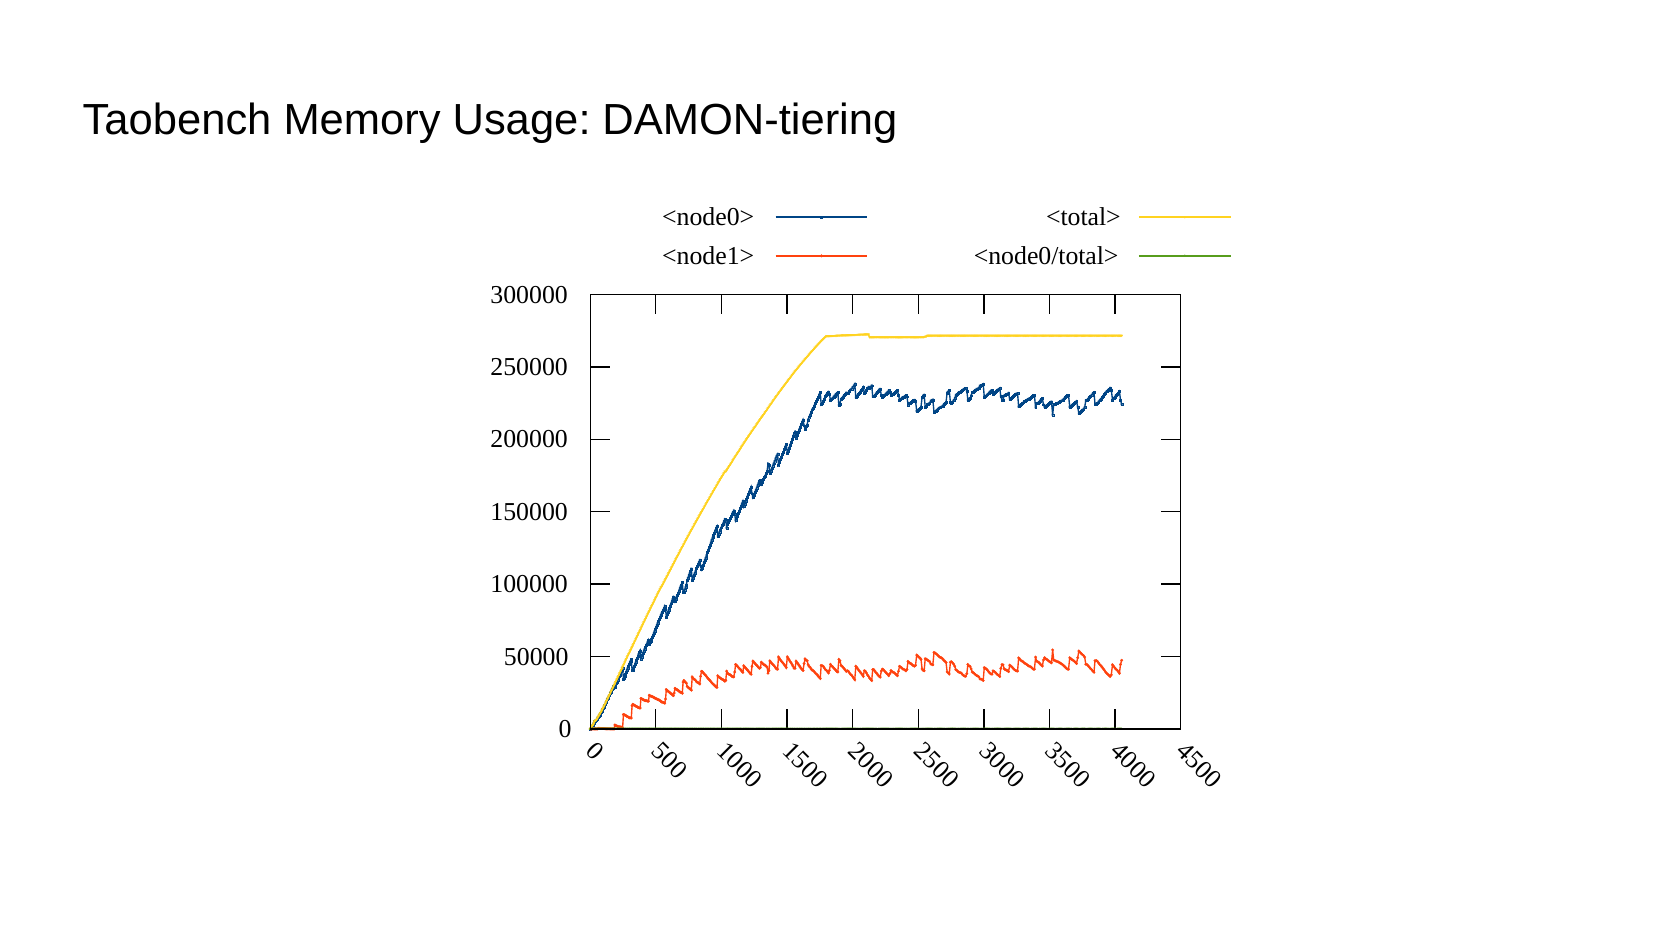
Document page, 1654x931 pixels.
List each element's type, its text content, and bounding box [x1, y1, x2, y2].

title Taobench Memory Usage: DAMON-tiering [82, 81, 1571, 157]
picture [417, 177, 1236, 833]
